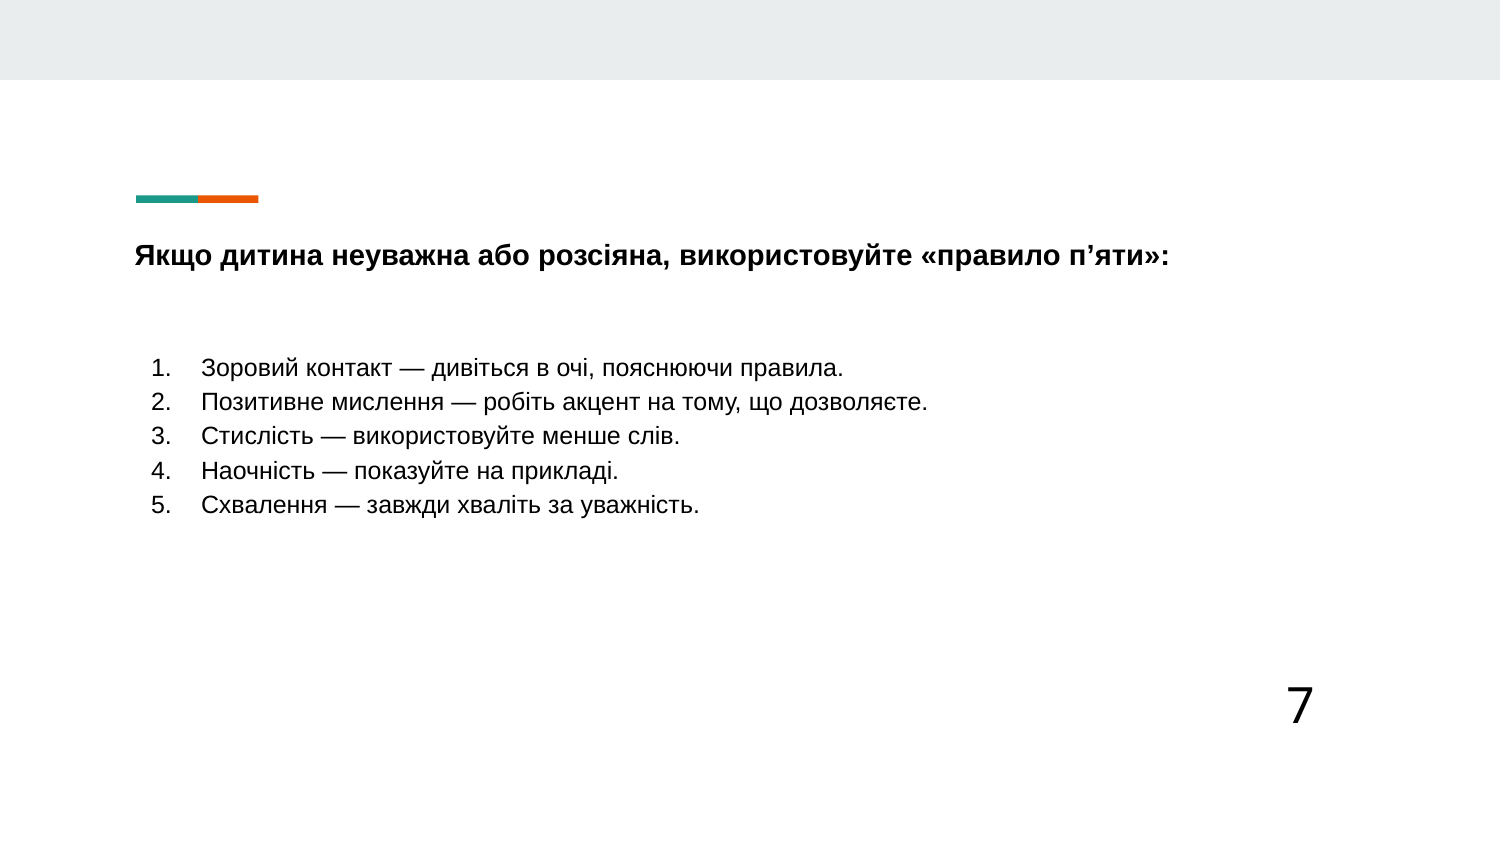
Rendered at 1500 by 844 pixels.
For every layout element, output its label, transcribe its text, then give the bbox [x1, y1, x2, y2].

title Якщо дитина неуважна або розсіяна, використовуйте «правило п’яти»: [119, 216, 1381, 305]
text_box 7 [1271, 658, 1364, 745]
list Зоровий контакт — дивіться в очі, пояснюючи правила. Позитивне мислення — робіть акцент на тому, що дозволяєте. Стислість — використовуйте менше слів. Наочність — показуйте на прикладі. Схвалення — завжди хваліть за уважність. [111, 276, 1320, 494]
